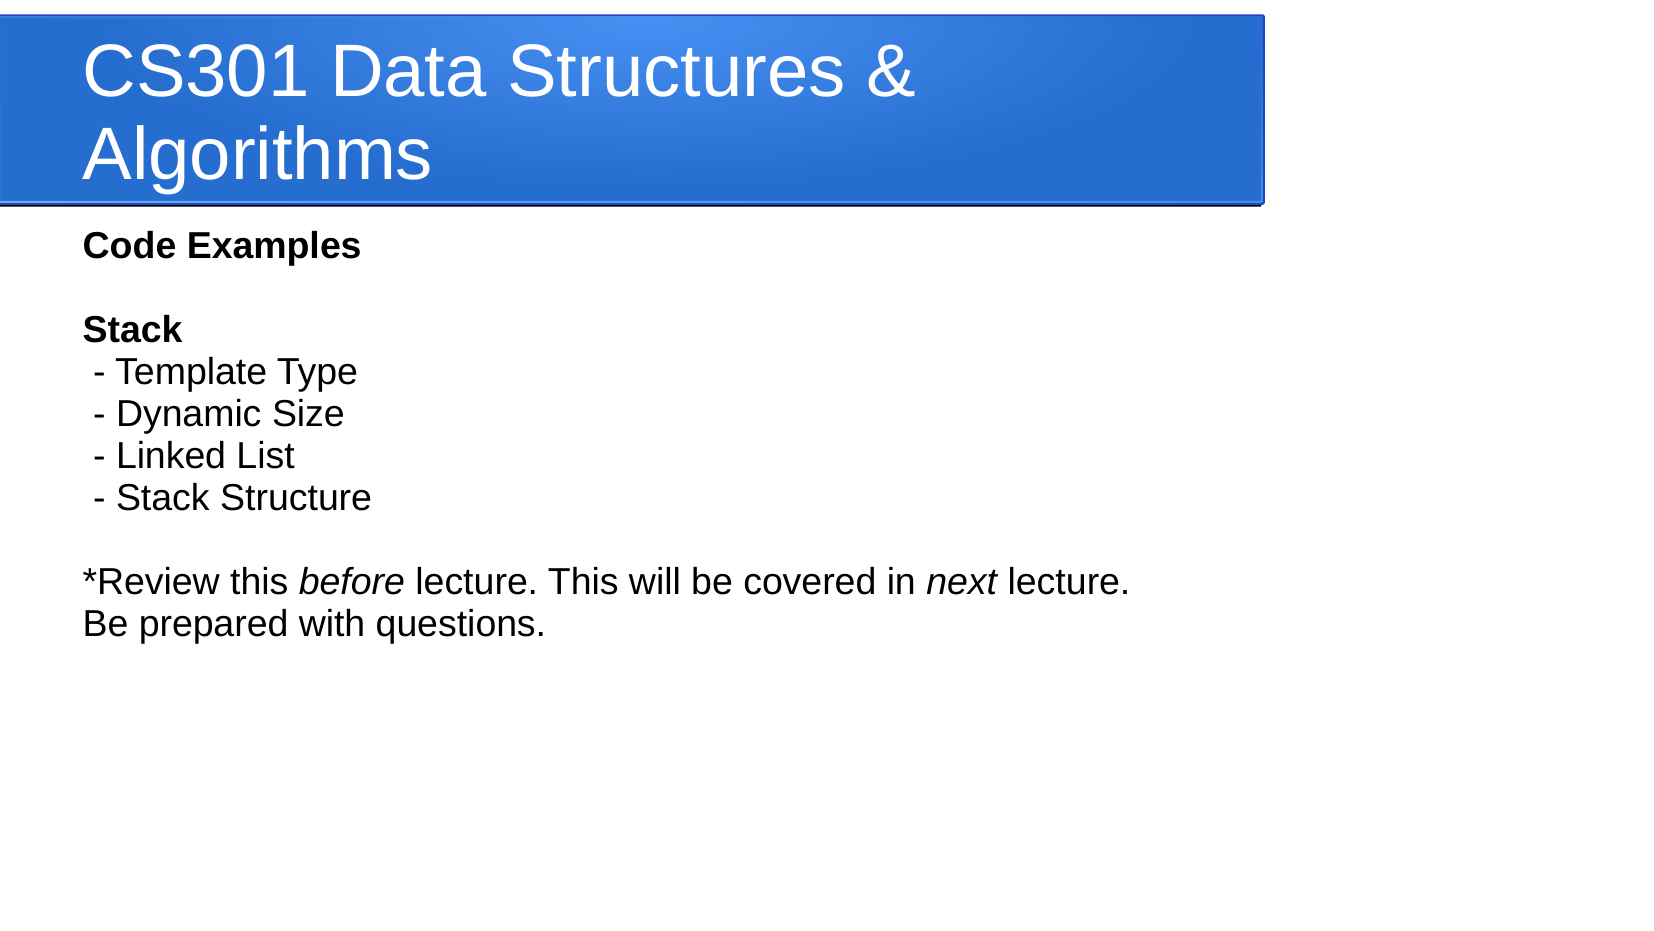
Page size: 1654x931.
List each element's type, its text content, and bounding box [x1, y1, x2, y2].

subtitle Code Examples Stack - Template Type - Dynamic Size - Linked List - Stack Structure *Review this before lecture. This will be covered in next lecture. Be prepared with questions. [82, 224, 1216, 715]
title CS301 Data Structures & Algorithms [82, 29, 1235, 196]
